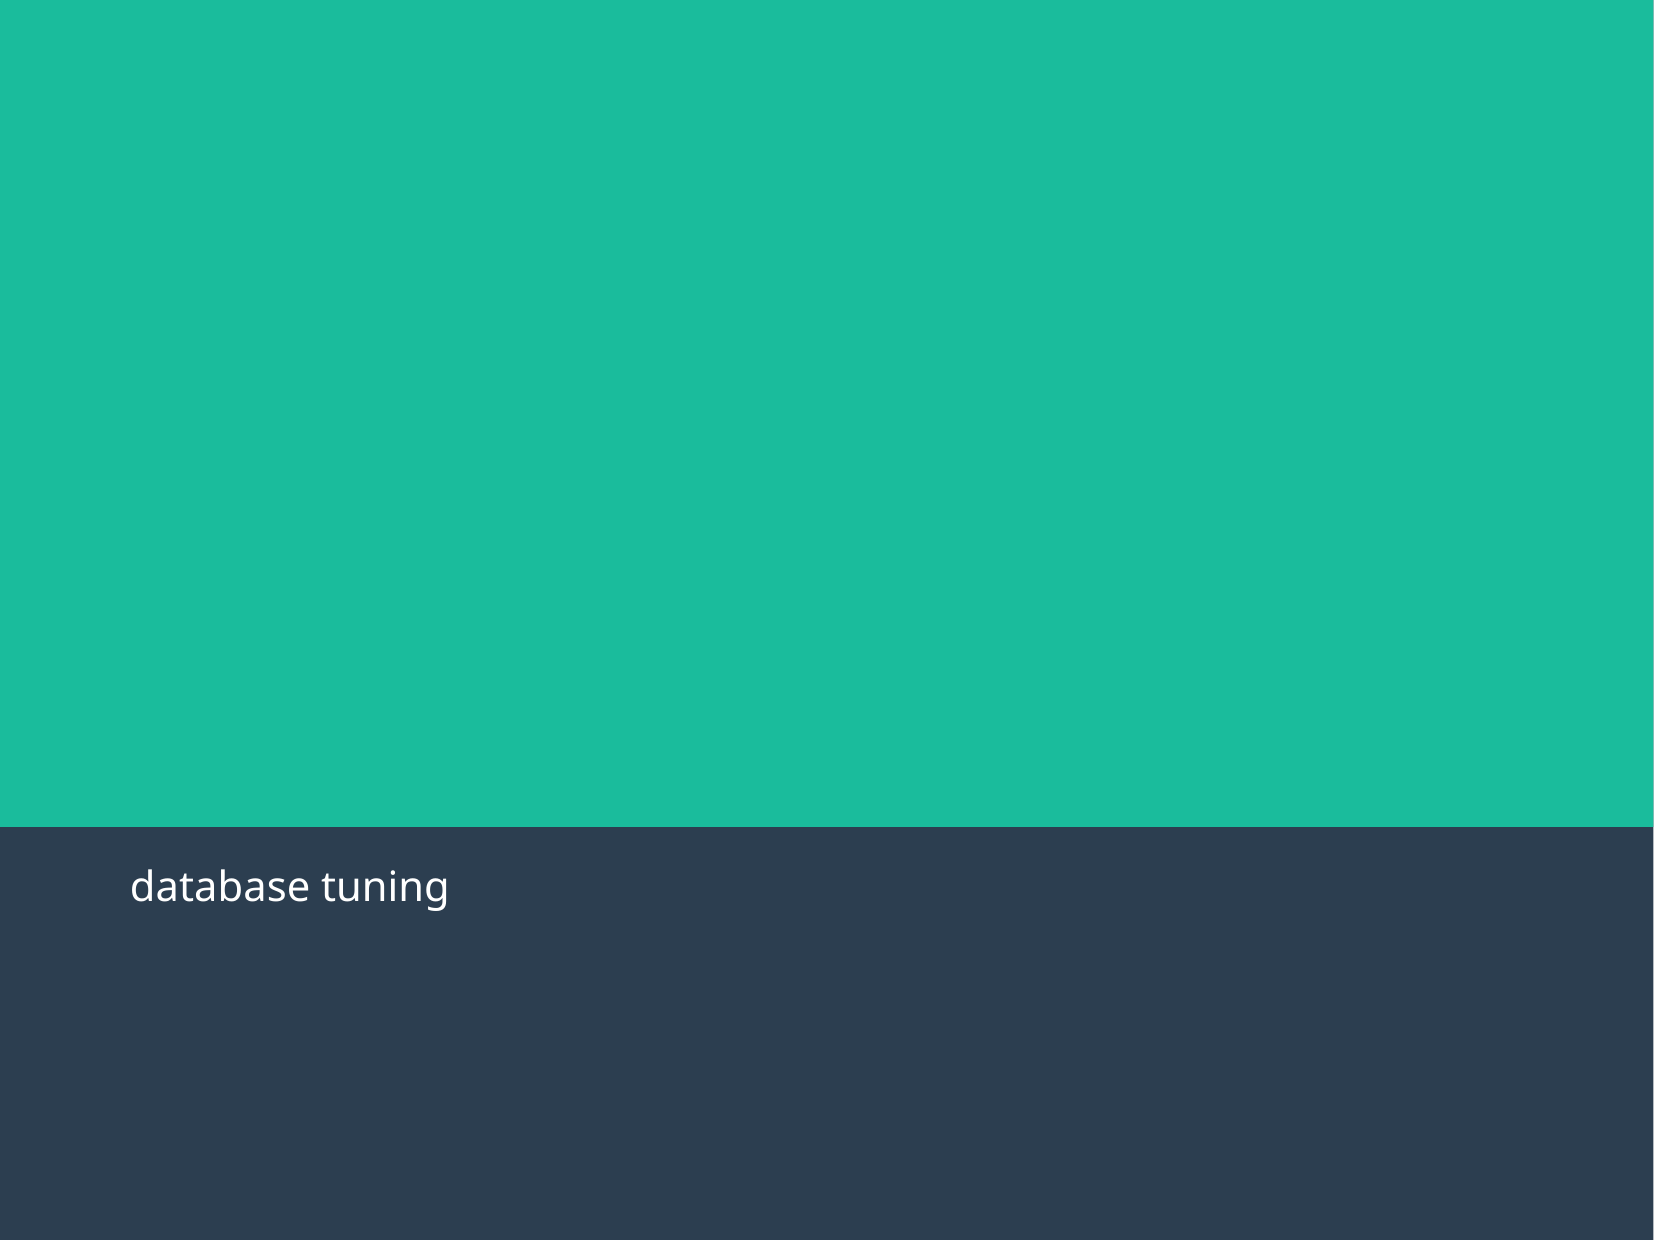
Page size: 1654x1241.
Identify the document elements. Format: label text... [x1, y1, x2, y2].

list database tuning [59, 856, 1595, 1182]
